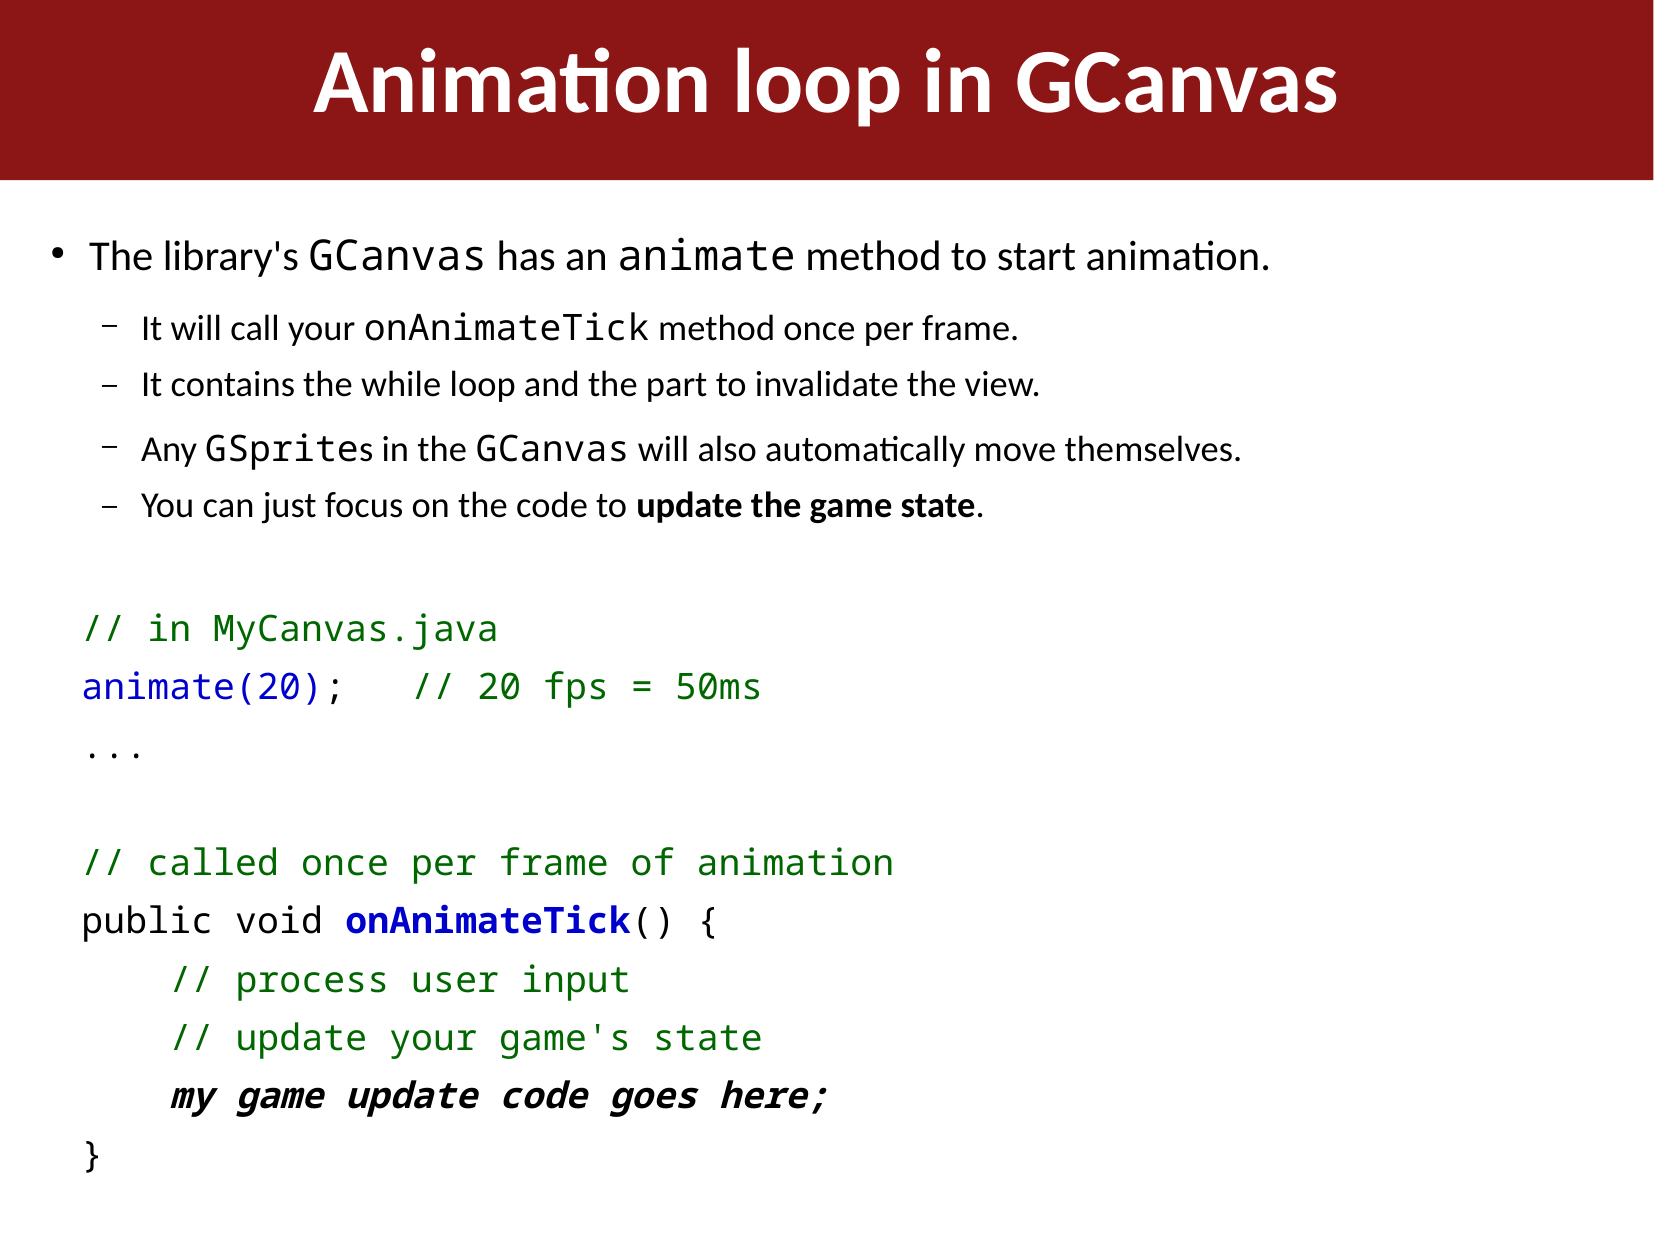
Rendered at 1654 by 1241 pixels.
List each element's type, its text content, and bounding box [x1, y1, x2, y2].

title Animation loop in GCanvas [0, 0, 1654, 181]
list The library's GCanvas has an animate method to start animation. It will call your onAnimateTick method once per frame. It contains the while loop and the part to invalidate the view. Any GSprites in the GCanvas will also automatically move themselves. You can just focus on the code to update the game state. // in MyCanvas.java animate(20); // 20 fps = 50ms ... // called once per frame of animation public void onAnimateTick() { // process user input // update your game's state my game update code goes here; } [37, 225, 1636, 1186]
